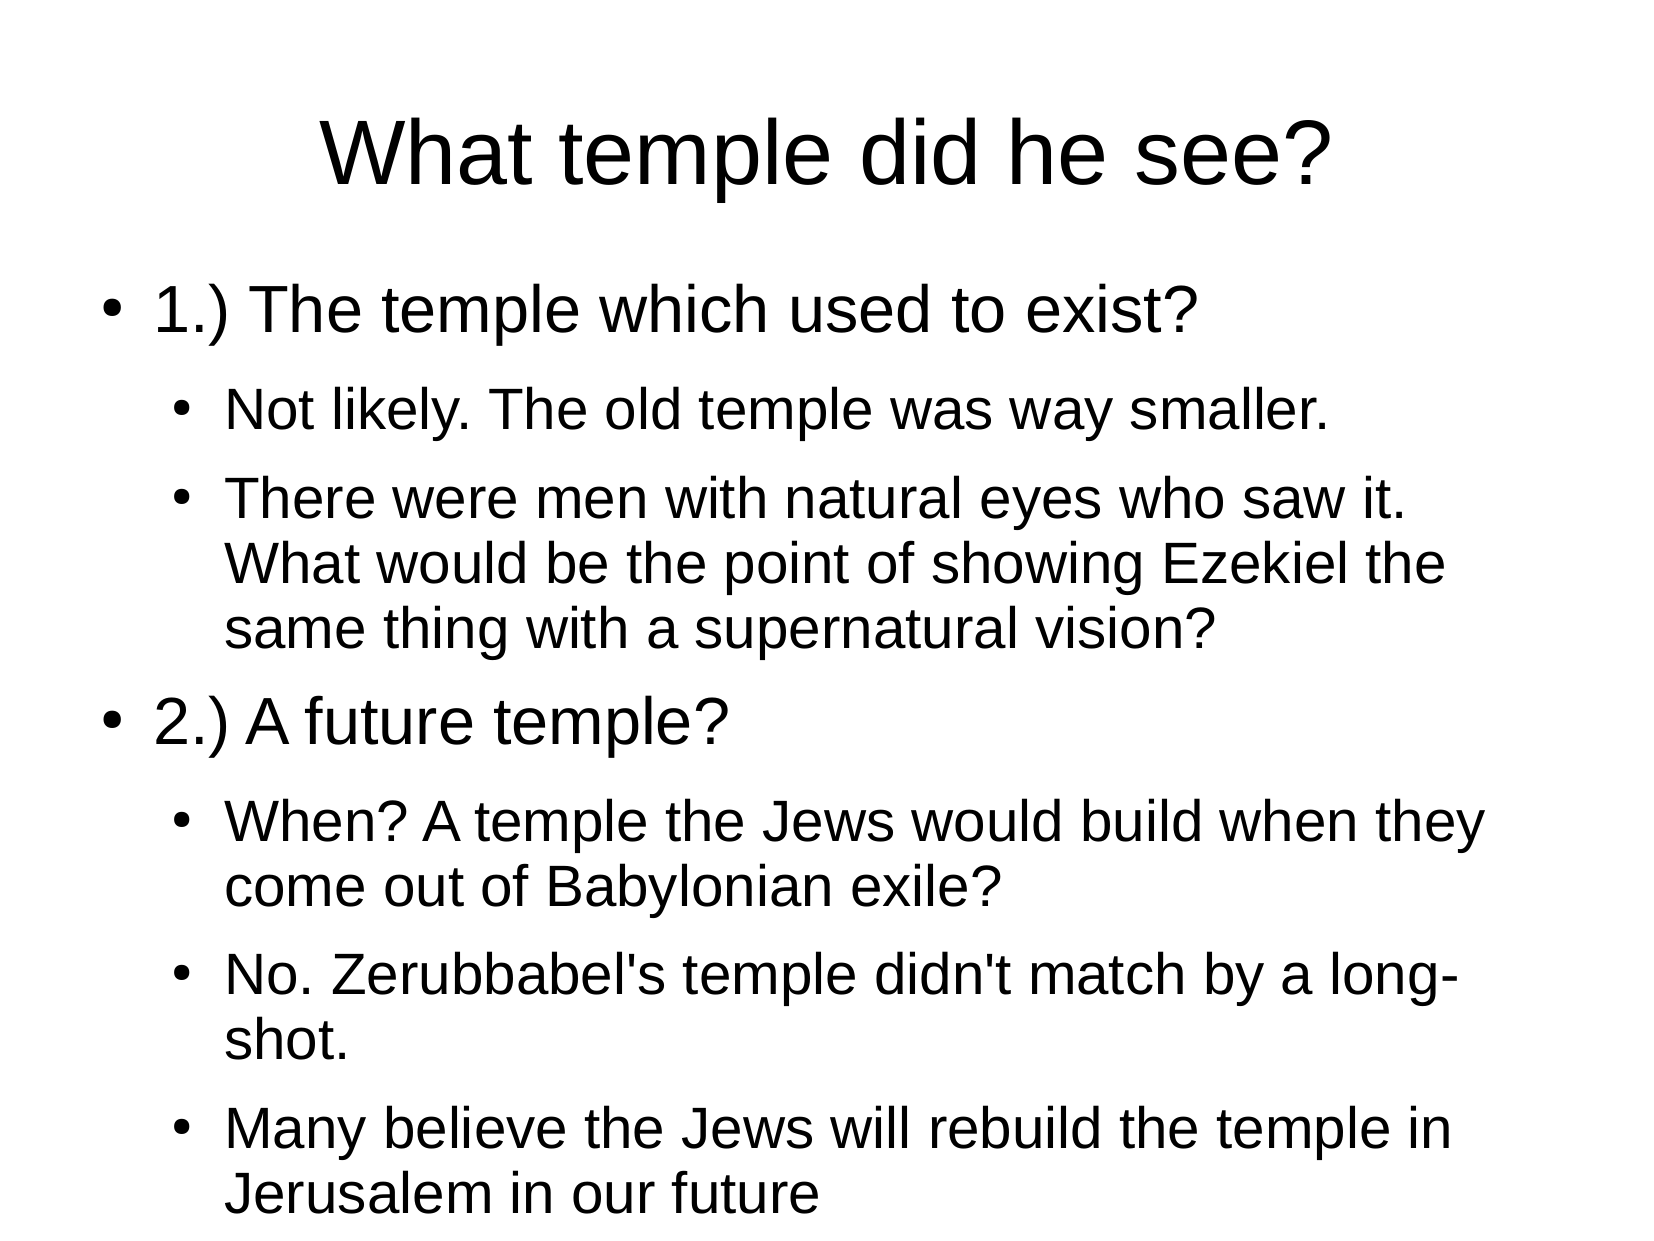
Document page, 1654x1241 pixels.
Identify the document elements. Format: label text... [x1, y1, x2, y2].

title What temple did he see? [82, 49, 1571, 257]
list 1.) The temple which used to exist? Not likely. The old temple was way smaller. There were men with natural eyes who saw it. What would be the point of showing Ezekiel the same thing with a supernatural vision? 2.) A future temple? When? A temple the Jews would build when they come out of Babylonian exile? No. Zerubbabel's temple didn't match by a long-shot. Many believe the Jews will rebuild the temple in Jerusalem in our future [82, 272, 1571, 1224]
